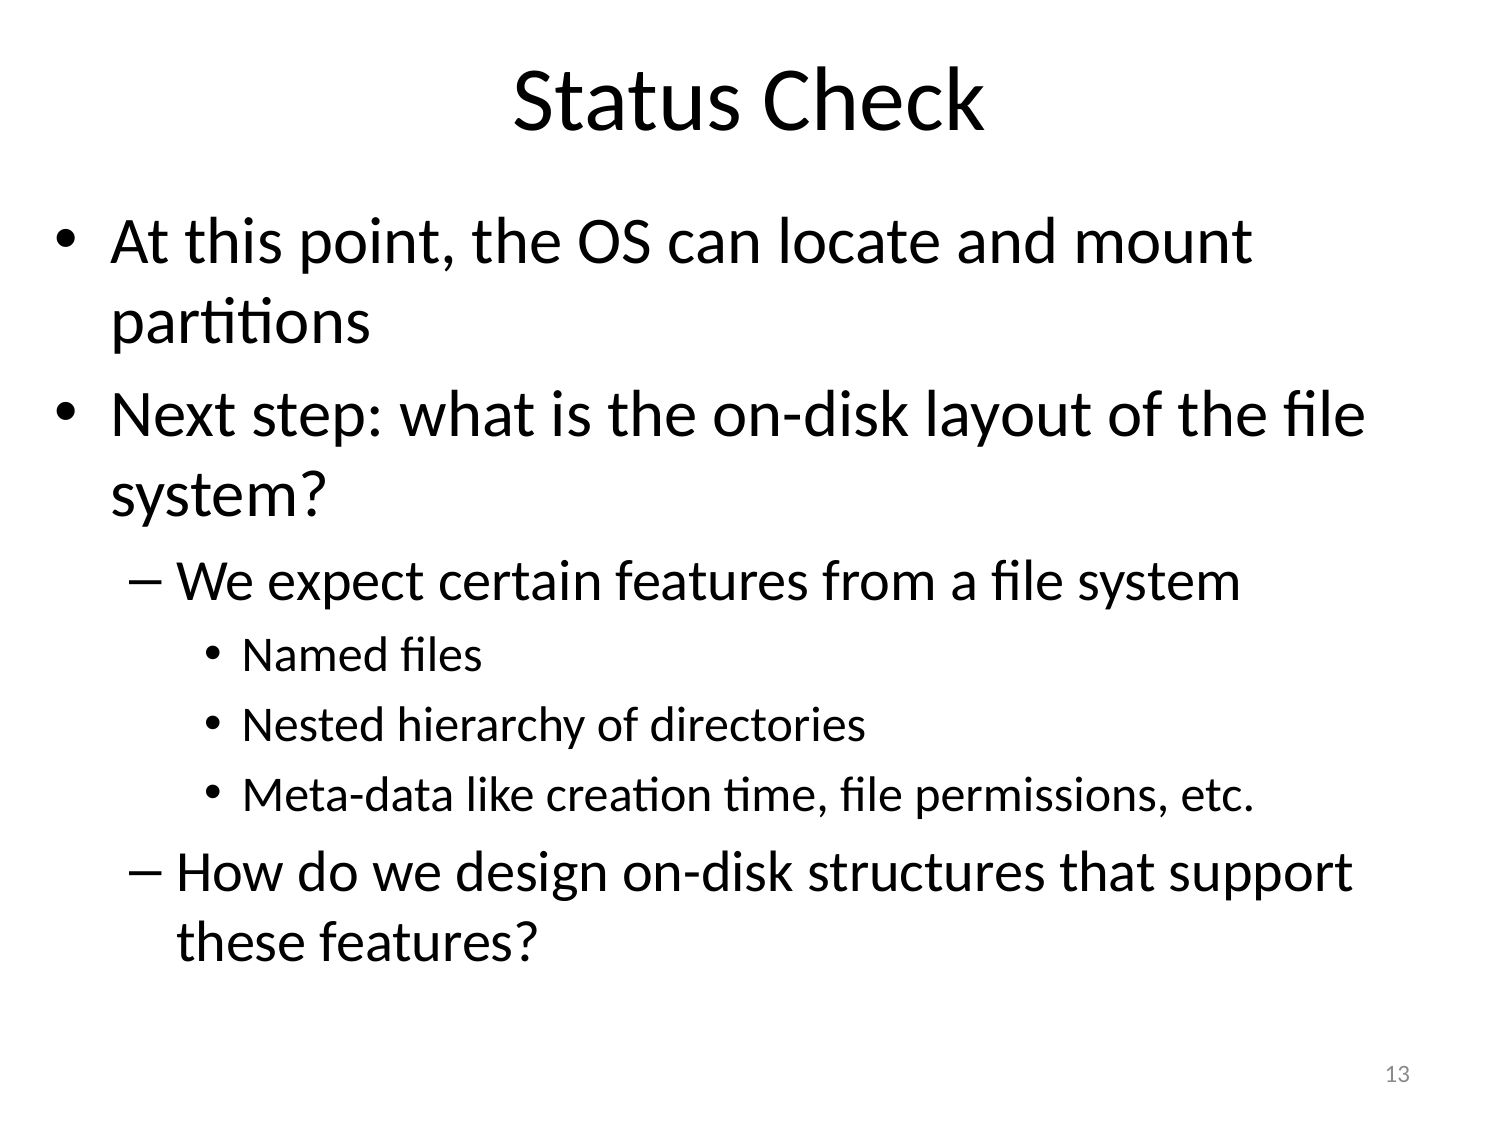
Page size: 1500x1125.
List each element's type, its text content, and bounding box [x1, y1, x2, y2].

slide_number <number> [1074, 1042, 1425, 1103]
list At this point, the OS can locate and mount partitions Next step: what is the on-disk layout of the file system? We expect certain features from a file system Named files Nested hierarchy of directories Meta-data like creation time, file permissions, etc. How do we design on-disk structures that support these features? [39, 189, 1463, 1038]
title Status Check [75, 0, 1425, 188]
